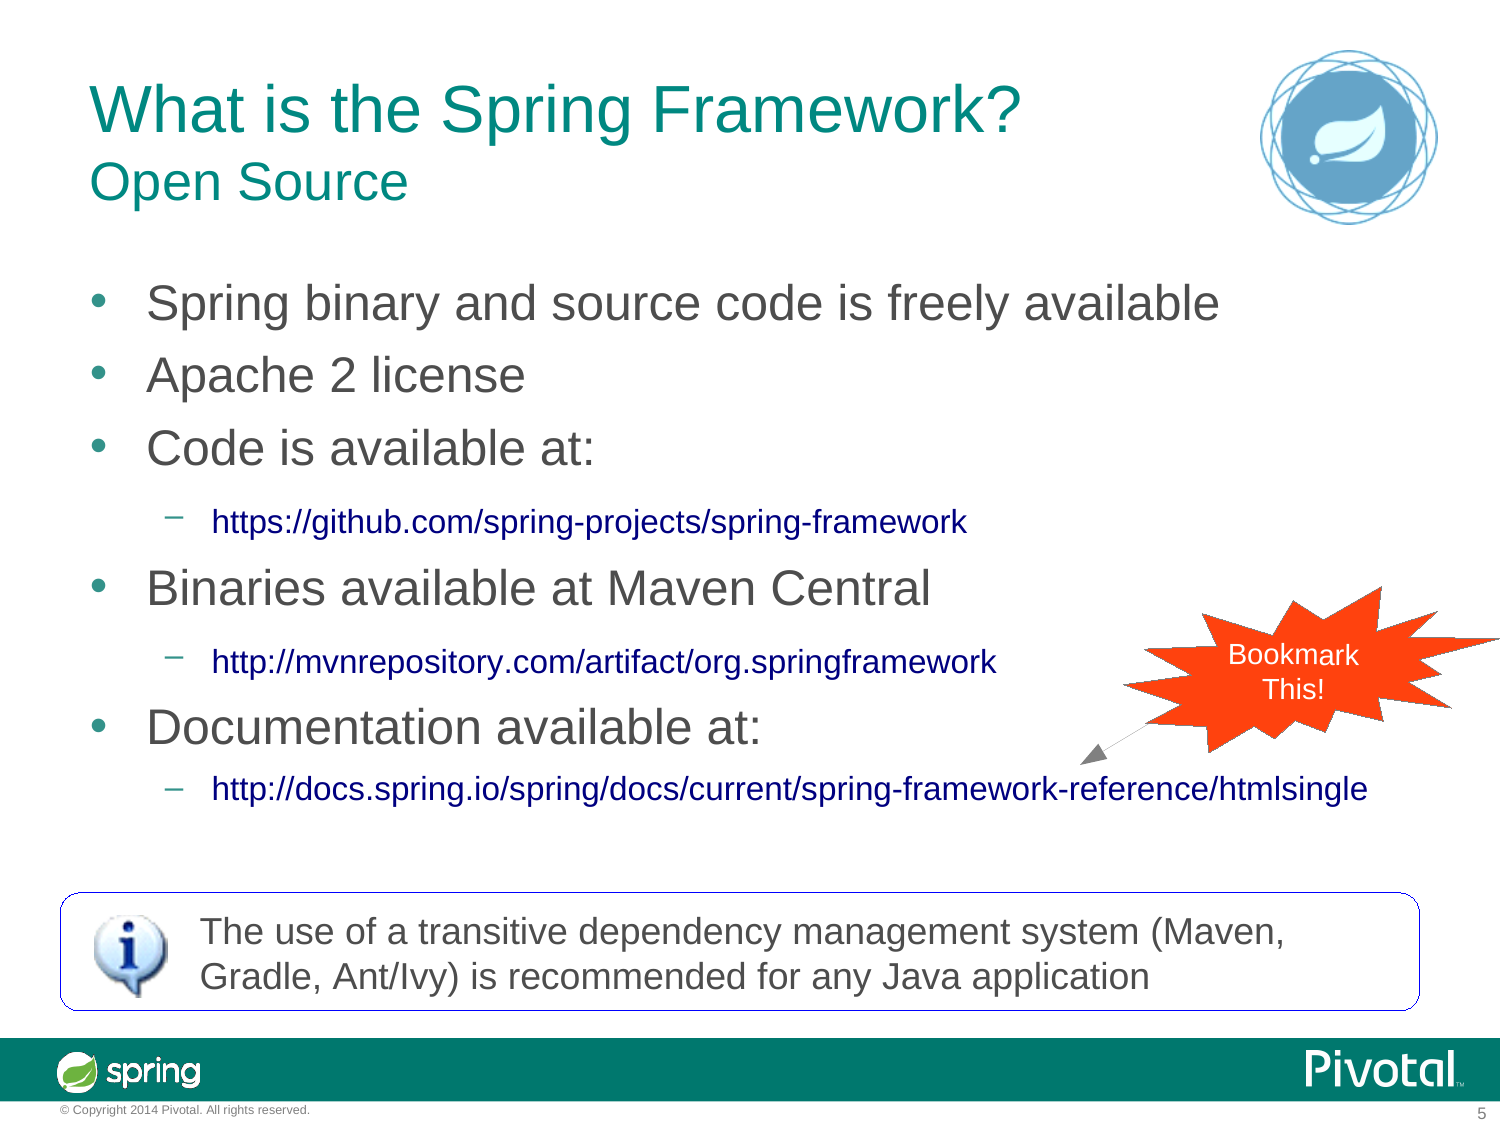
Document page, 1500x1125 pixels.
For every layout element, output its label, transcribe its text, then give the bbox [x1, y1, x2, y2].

text_box Bookmark This! [1123, 586, 1500, 753]
picture [94, 915, 168, 998]
text_box The use of a transitive dependency management system (Maven, Gradle, Ant/Ivy) is recommended for any Java application [184, 899, 1411, 1006]
text_box [60, 892, 1420, 1011]
title What is the Spring Framework? Open Source [75, 45, 1426, 233]
list Spring binary and source code is freely available Apache 2 license Code is available at: https://github.com/spring-projects/spring-framework Binaries available at Maven Central http://mvnrepository.com/artifact/org.springframework Documentation available at: http://docs.spring.io/spring/docs/current/spring-framework-reference/htmlsingle [75, 262, 1426, 1005]
picture [32, 1041, 210, 1103]
picture [1306, 1050, 1464, 1087]
picture [1260, 50, 1438, 225]
